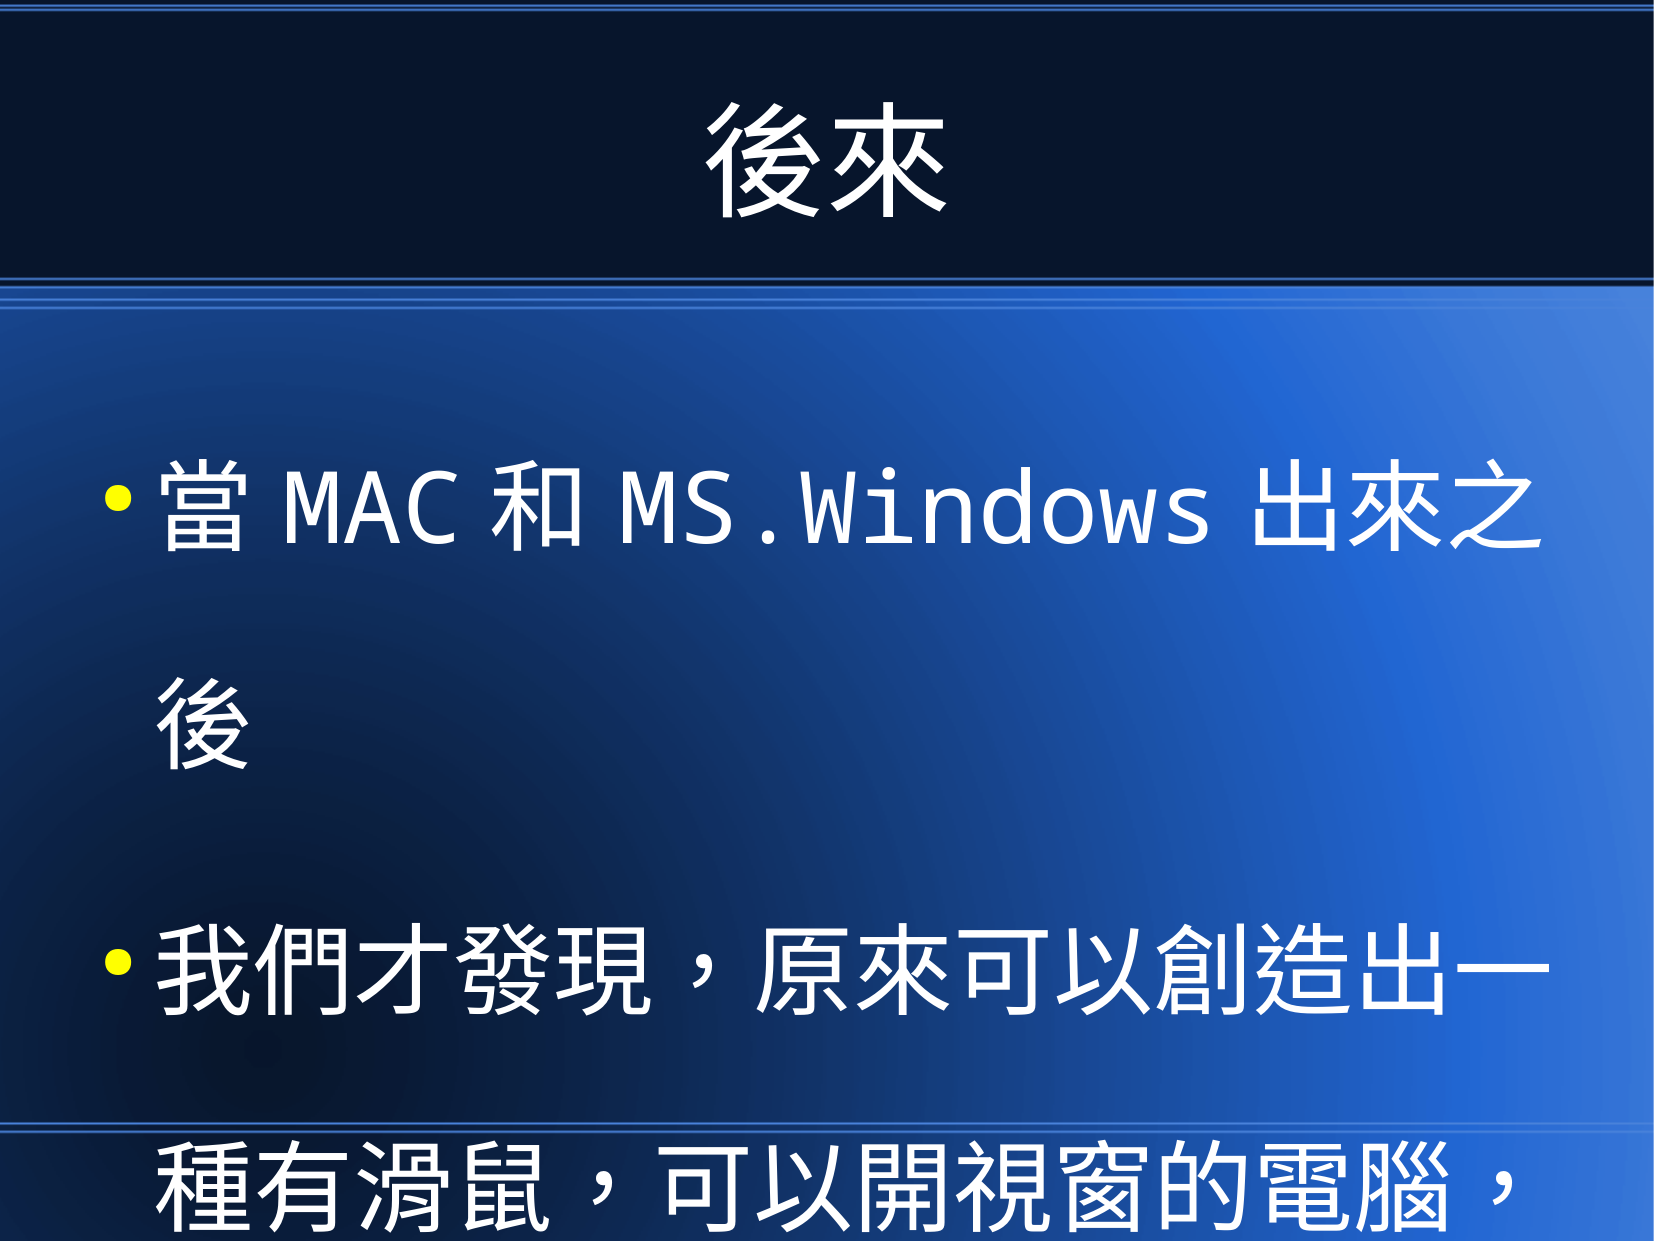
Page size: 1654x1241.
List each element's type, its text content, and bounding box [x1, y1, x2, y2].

title 後來 [82, 49, 1571, 257]
picture [0, 0, 1654, 1241]
list 當MAC和MS.Windows出來之後 我們才發現，原來可以創造出一種有滑鼠，可以開視窗的電腦，竟然是如此好用！ [82, 355, 1571, 1241]
